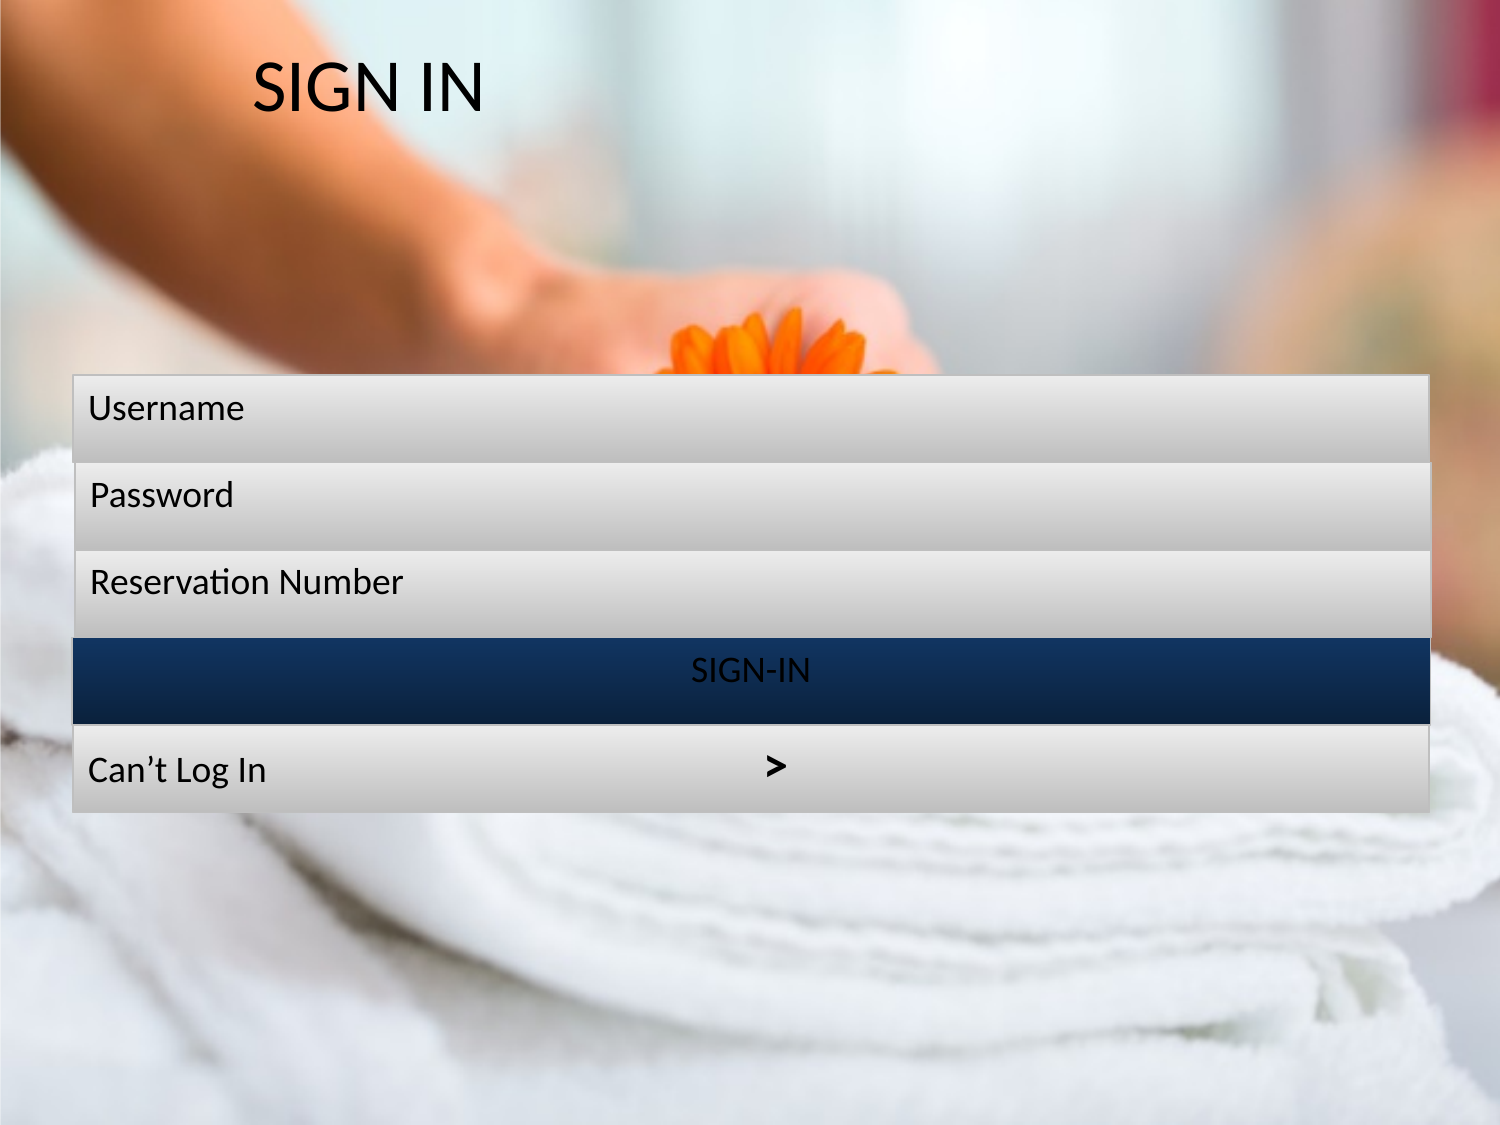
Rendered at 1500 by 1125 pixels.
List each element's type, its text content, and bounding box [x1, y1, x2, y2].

text_box Password [75, 462, 1432, 549]
text_box Username [73, 374, 1430, 463]
text_box SIGN-IN [71, 637, 1431, 725]
text_box Reservation Number [75, 549, 1432, 638]
text_box SIGN IN [237, 37, 1213, 125]
text_box Can’t Log In ˃ [73, 724, 1430, 813]
picture [0, 0, 1500, 1125]
